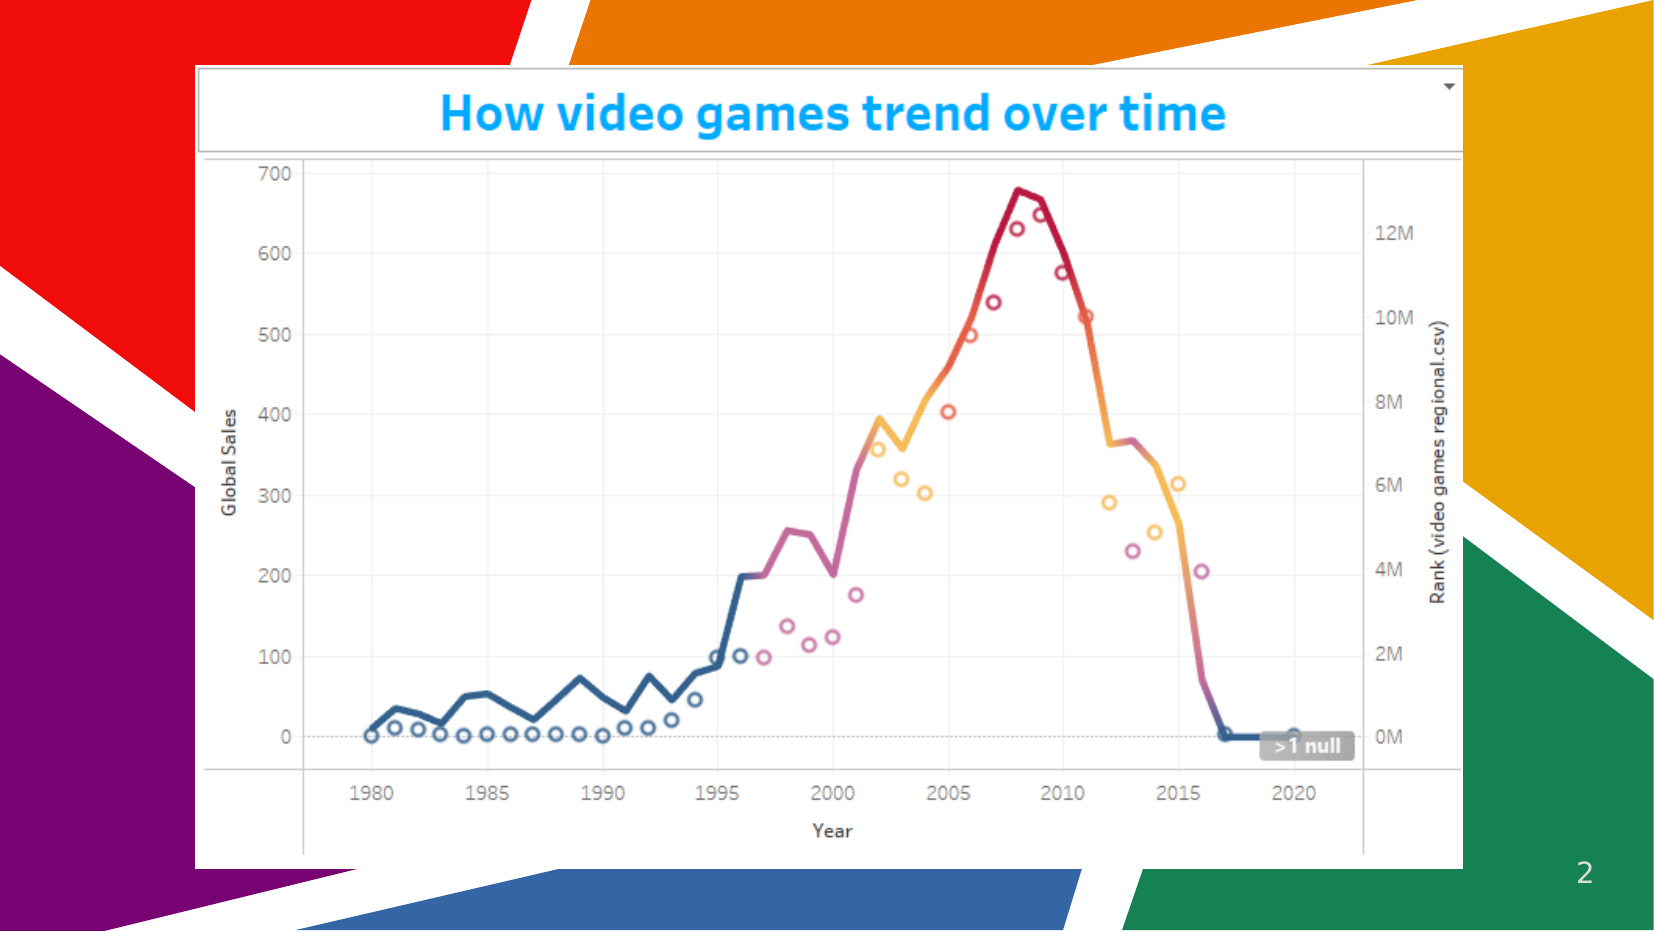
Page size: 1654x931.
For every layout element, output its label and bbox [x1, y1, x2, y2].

picture [195, 65, 1463, 869]
